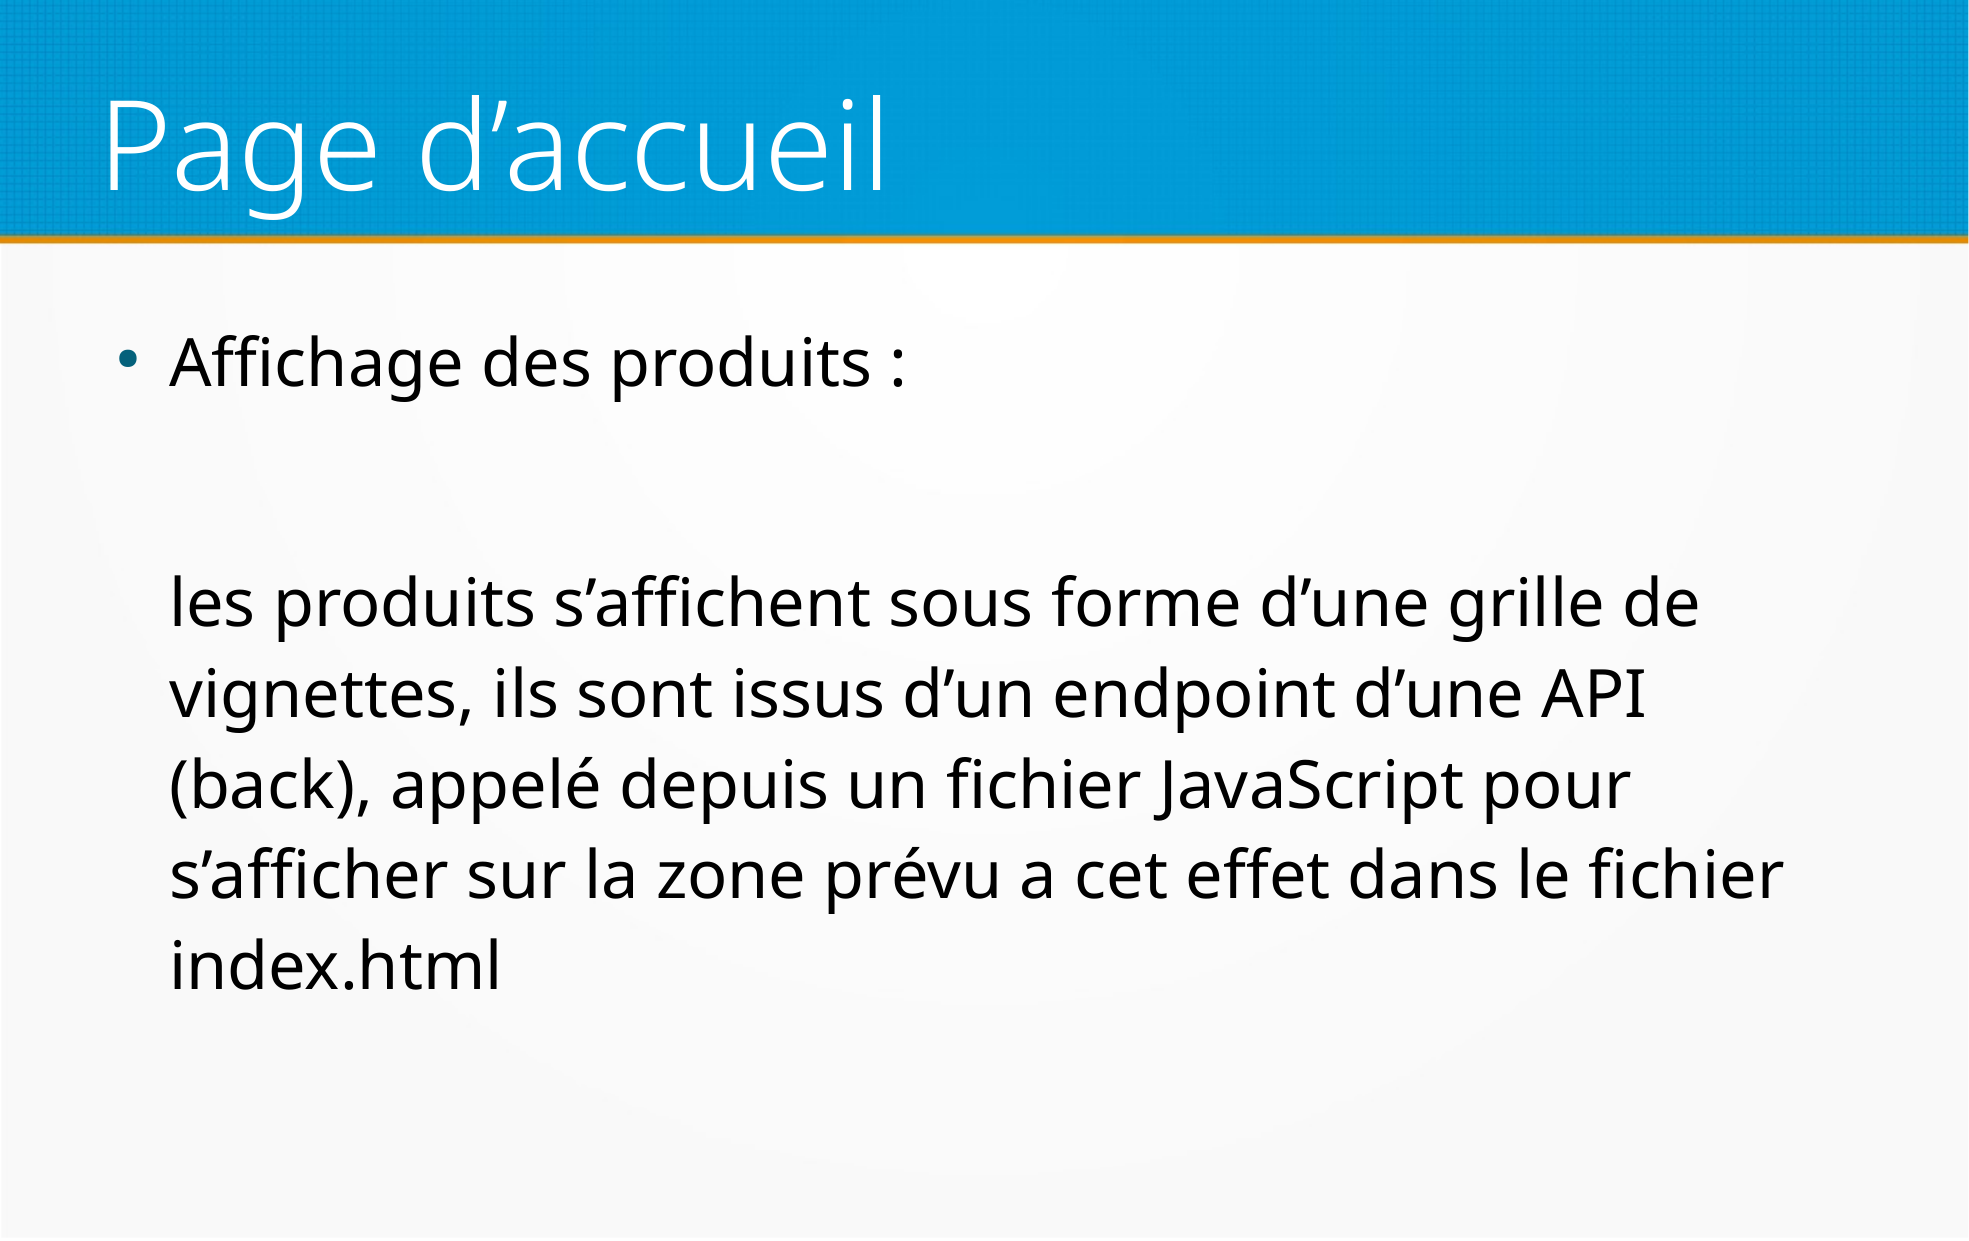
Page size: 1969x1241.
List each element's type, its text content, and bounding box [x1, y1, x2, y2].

picture [0, 233, 1969, 1241]
title Page d’accueil [98, 19, 1870, 227]
list Affichage des produits : les produits s’affichent sous forme d’une grille de vignettes, ils sont issus d’un endpoint d’une API (back), appelé depuis un fichier JavaScript pour s’afficher sur la zone prévu a cet effet dans le fichier index.html [98, 315, 1861, 1081]
